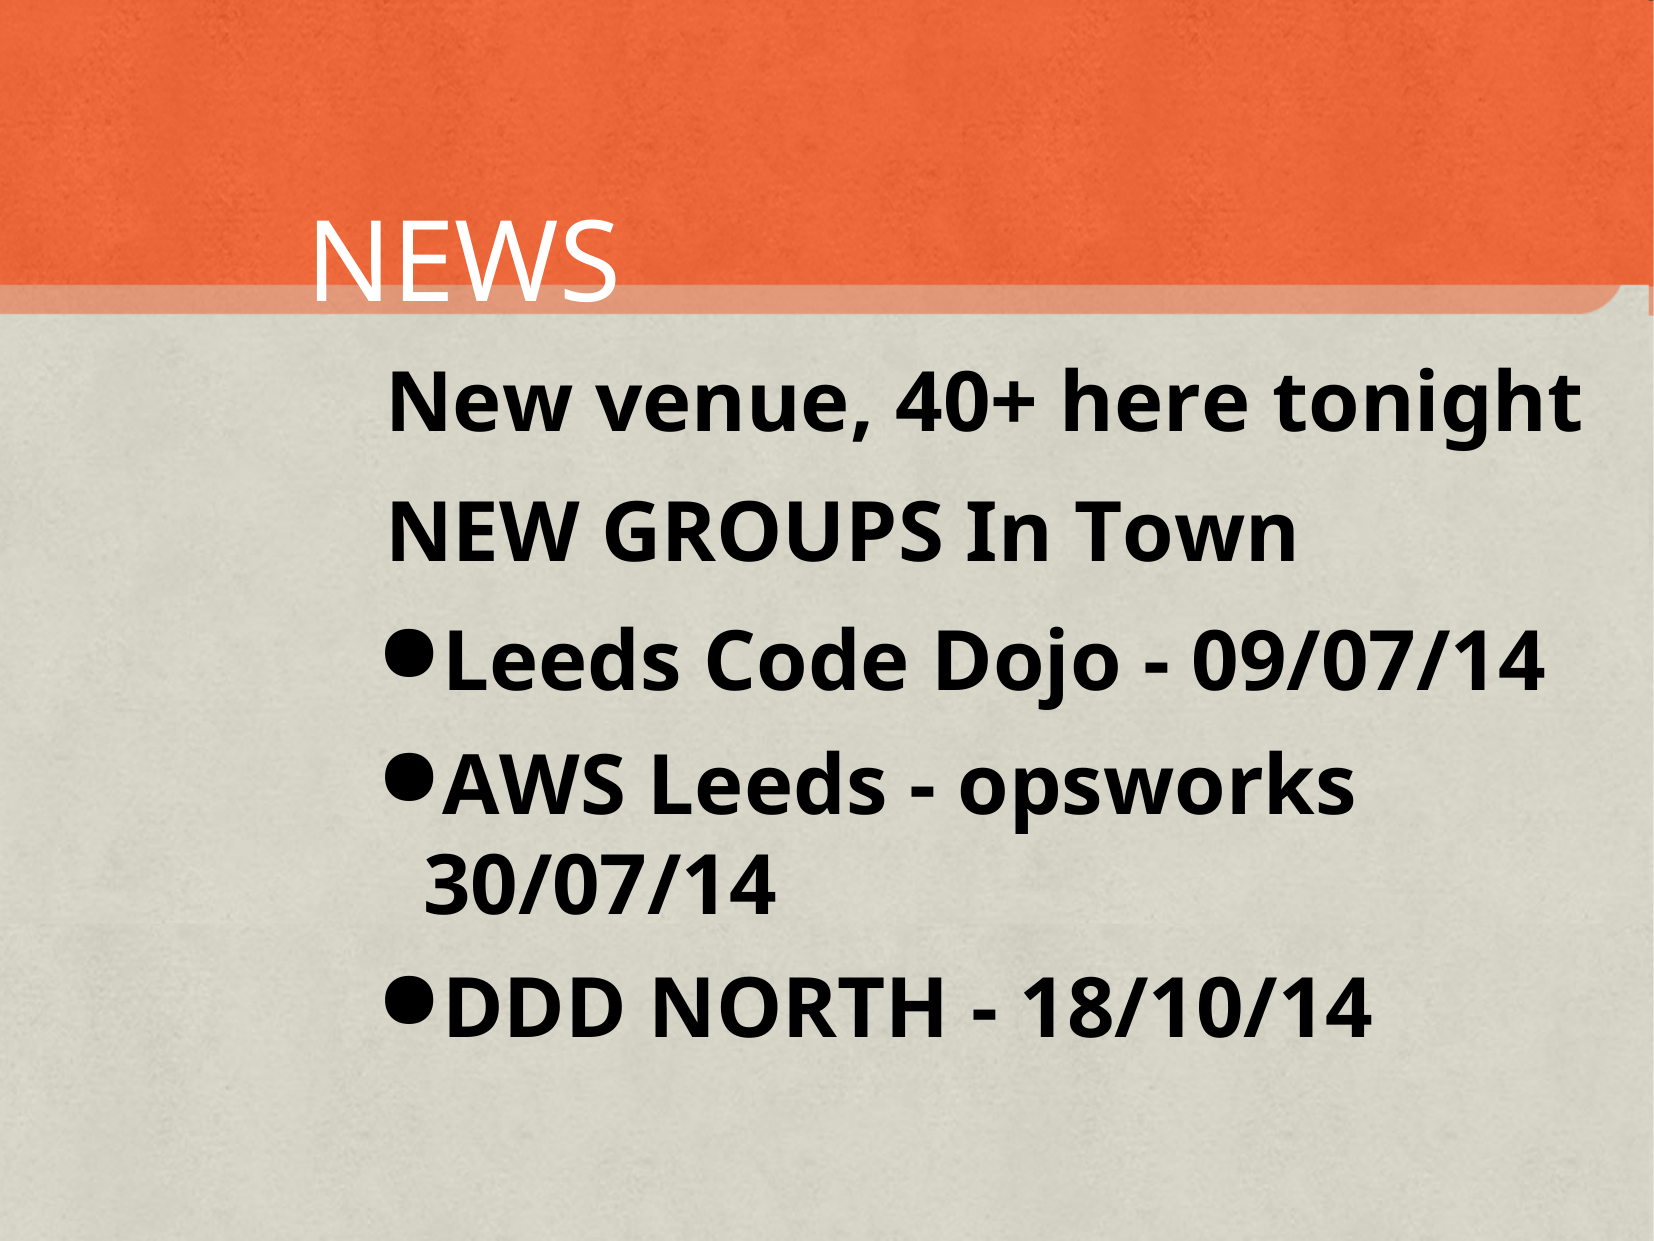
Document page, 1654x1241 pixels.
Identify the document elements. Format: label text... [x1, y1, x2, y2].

title NEWS [306, 189, 1654, 317]
picture [0, 0, 1654, 1241]
list New venue, 40+ here tonight NEW GROUPS In Town Leeds Code Dojo - 09/07/14 AWS Leeds - opsworks 30/07/14 DDD NORTH - 18/10/14 [301, 348, 1588, 1068]
